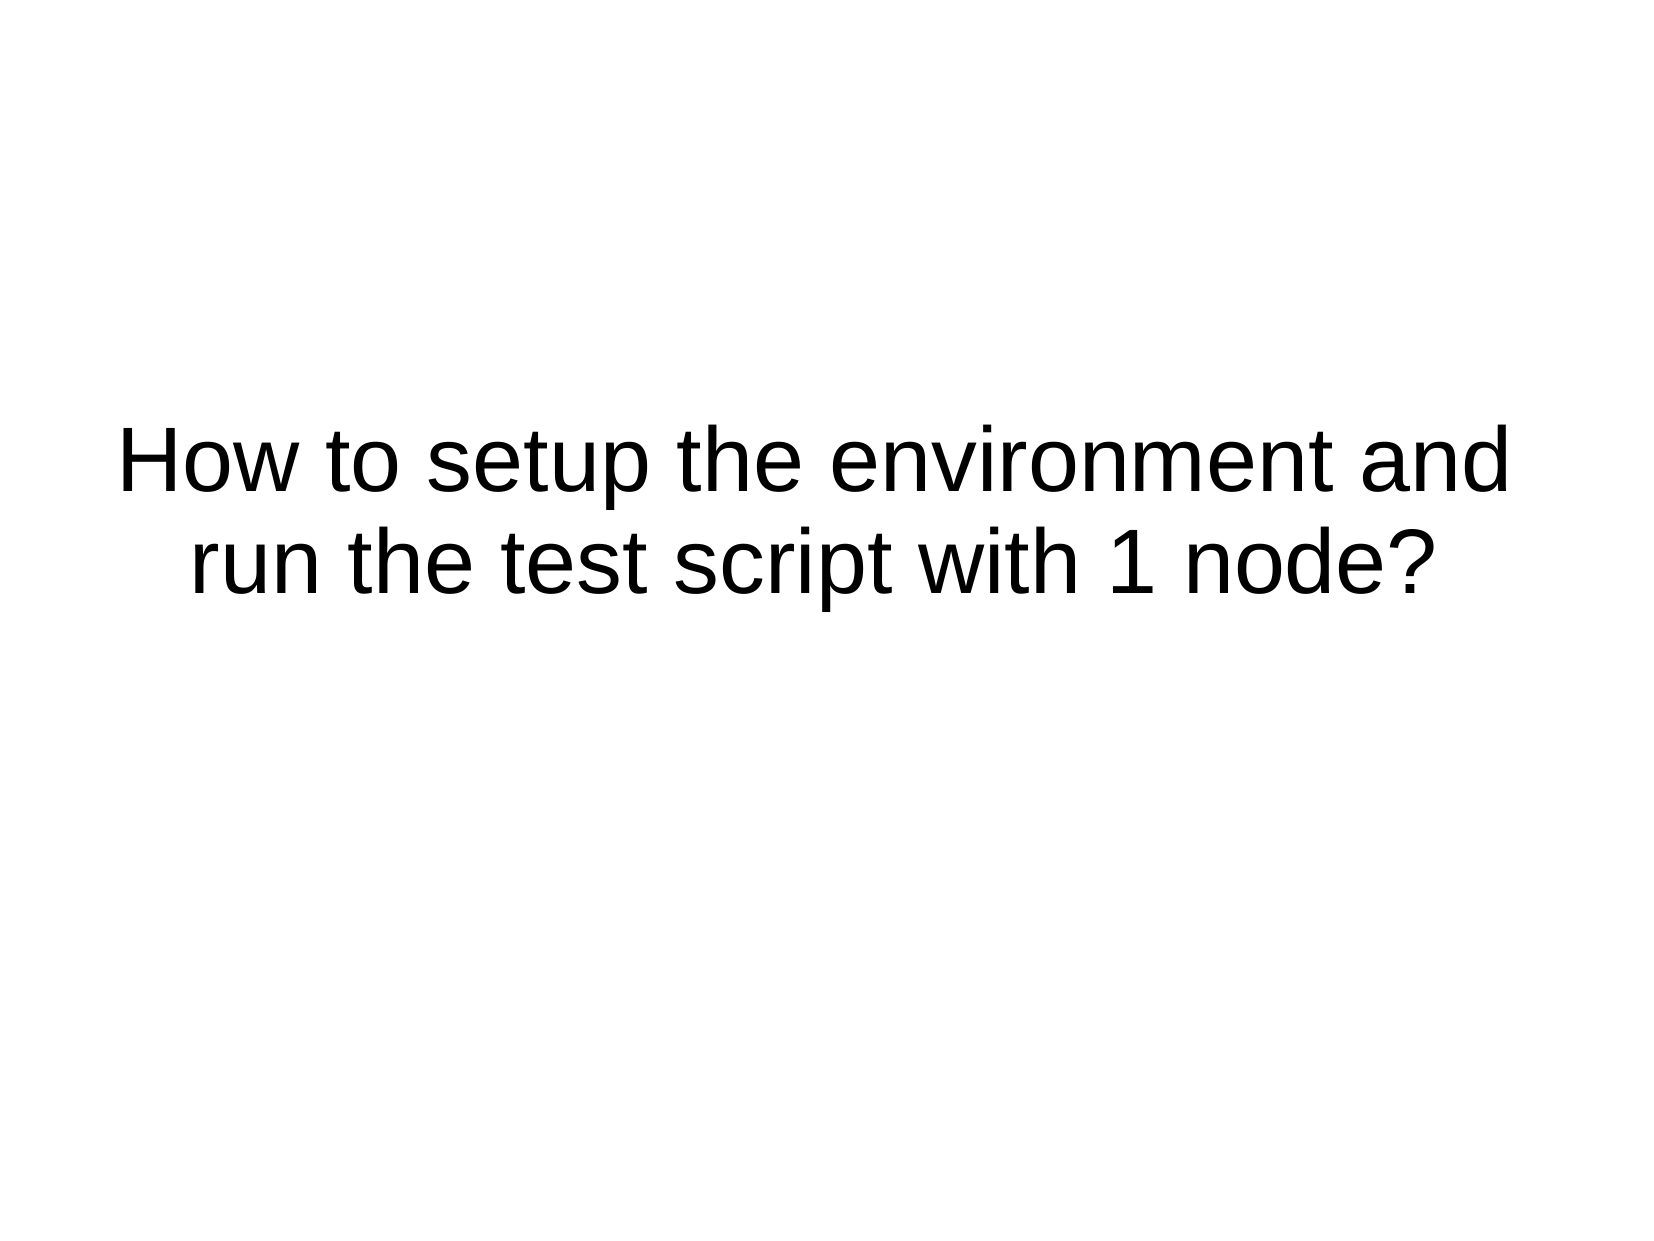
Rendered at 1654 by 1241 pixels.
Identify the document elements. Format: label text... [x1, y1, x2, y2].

title How to setup the environment and run the test script with 1 node? [70, 407, 1559, 615]
